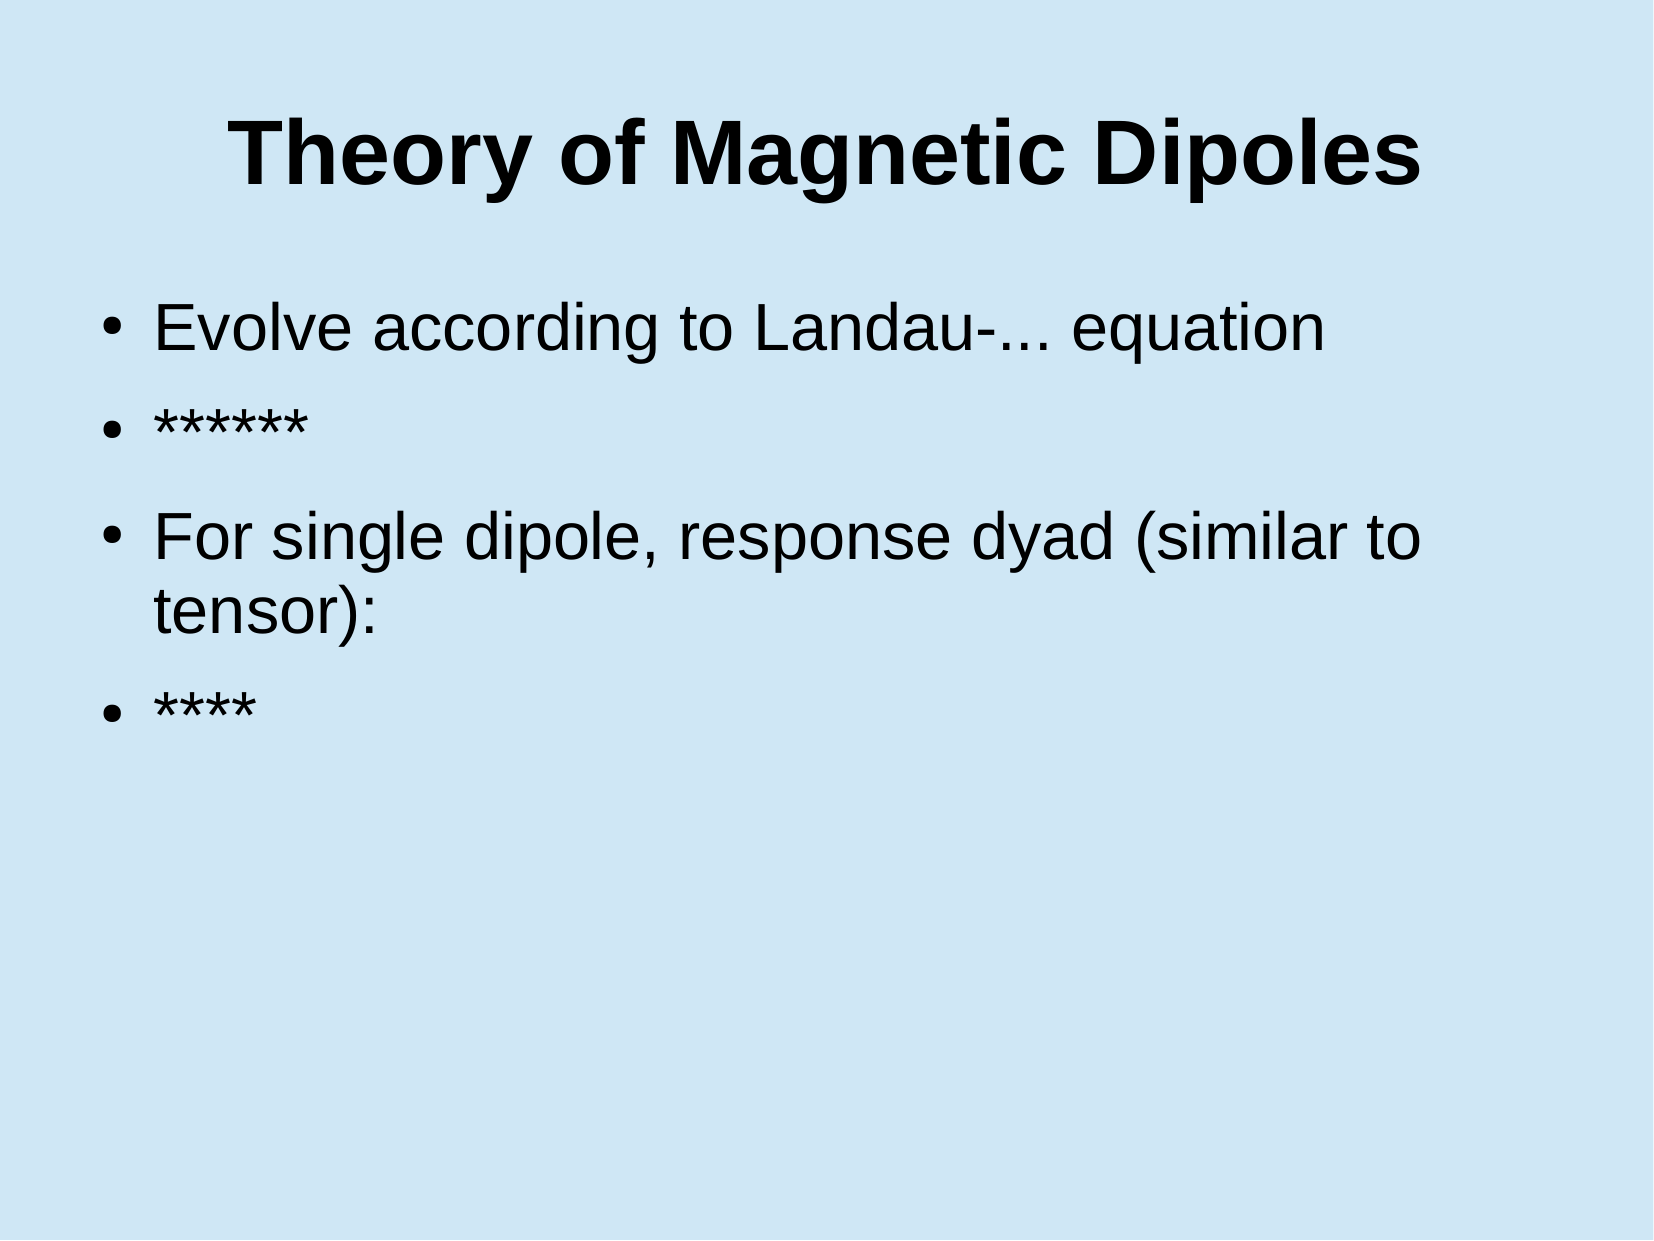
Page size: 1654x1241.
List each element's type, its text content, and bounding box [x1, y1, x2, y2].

title Theory of Magnetic Dipoles [82, 49, 1571, 257]
list Evolve according to Landau-... equation ****** For single dipole, response dyad (similar to tensor): **** [82, 290, 1571, 1010]
